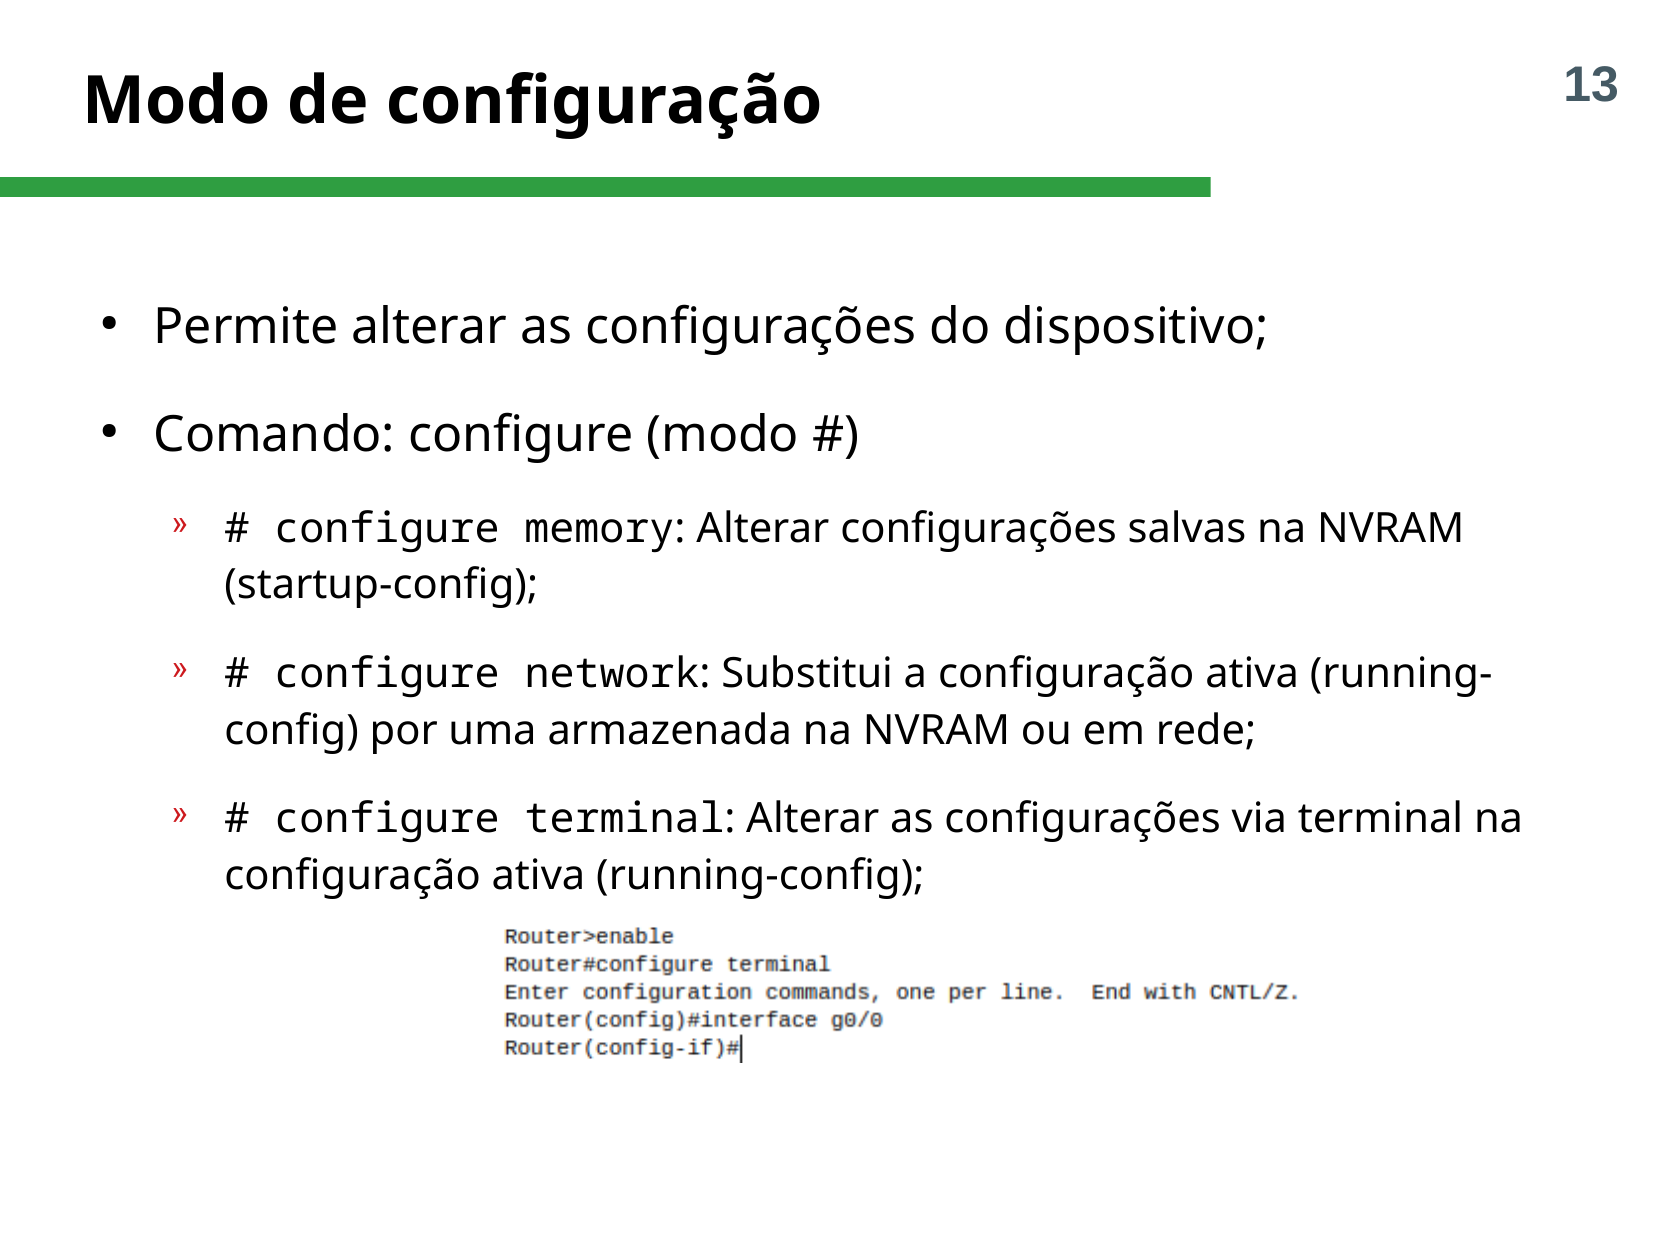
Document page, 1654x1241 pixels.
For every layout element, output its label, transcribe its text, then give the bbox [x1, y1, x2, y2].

title Modo de configuração [82, 0, 1152, 202]
picture [501, 922, 1319, 1063]
list Permite alterar as configurações do dispositivo; Comando: configure (modo #) # configure memory: Alterar configurações salvas na NVRAM (startup-config); # configure network: Substitui a configuração ativa (running-config) por uma armazenada na NVRAM ou em rede; # configure terminal: Alterar as configurações via terminal na configuração ativa (running-config); [82, 290, 1571, 1211]
